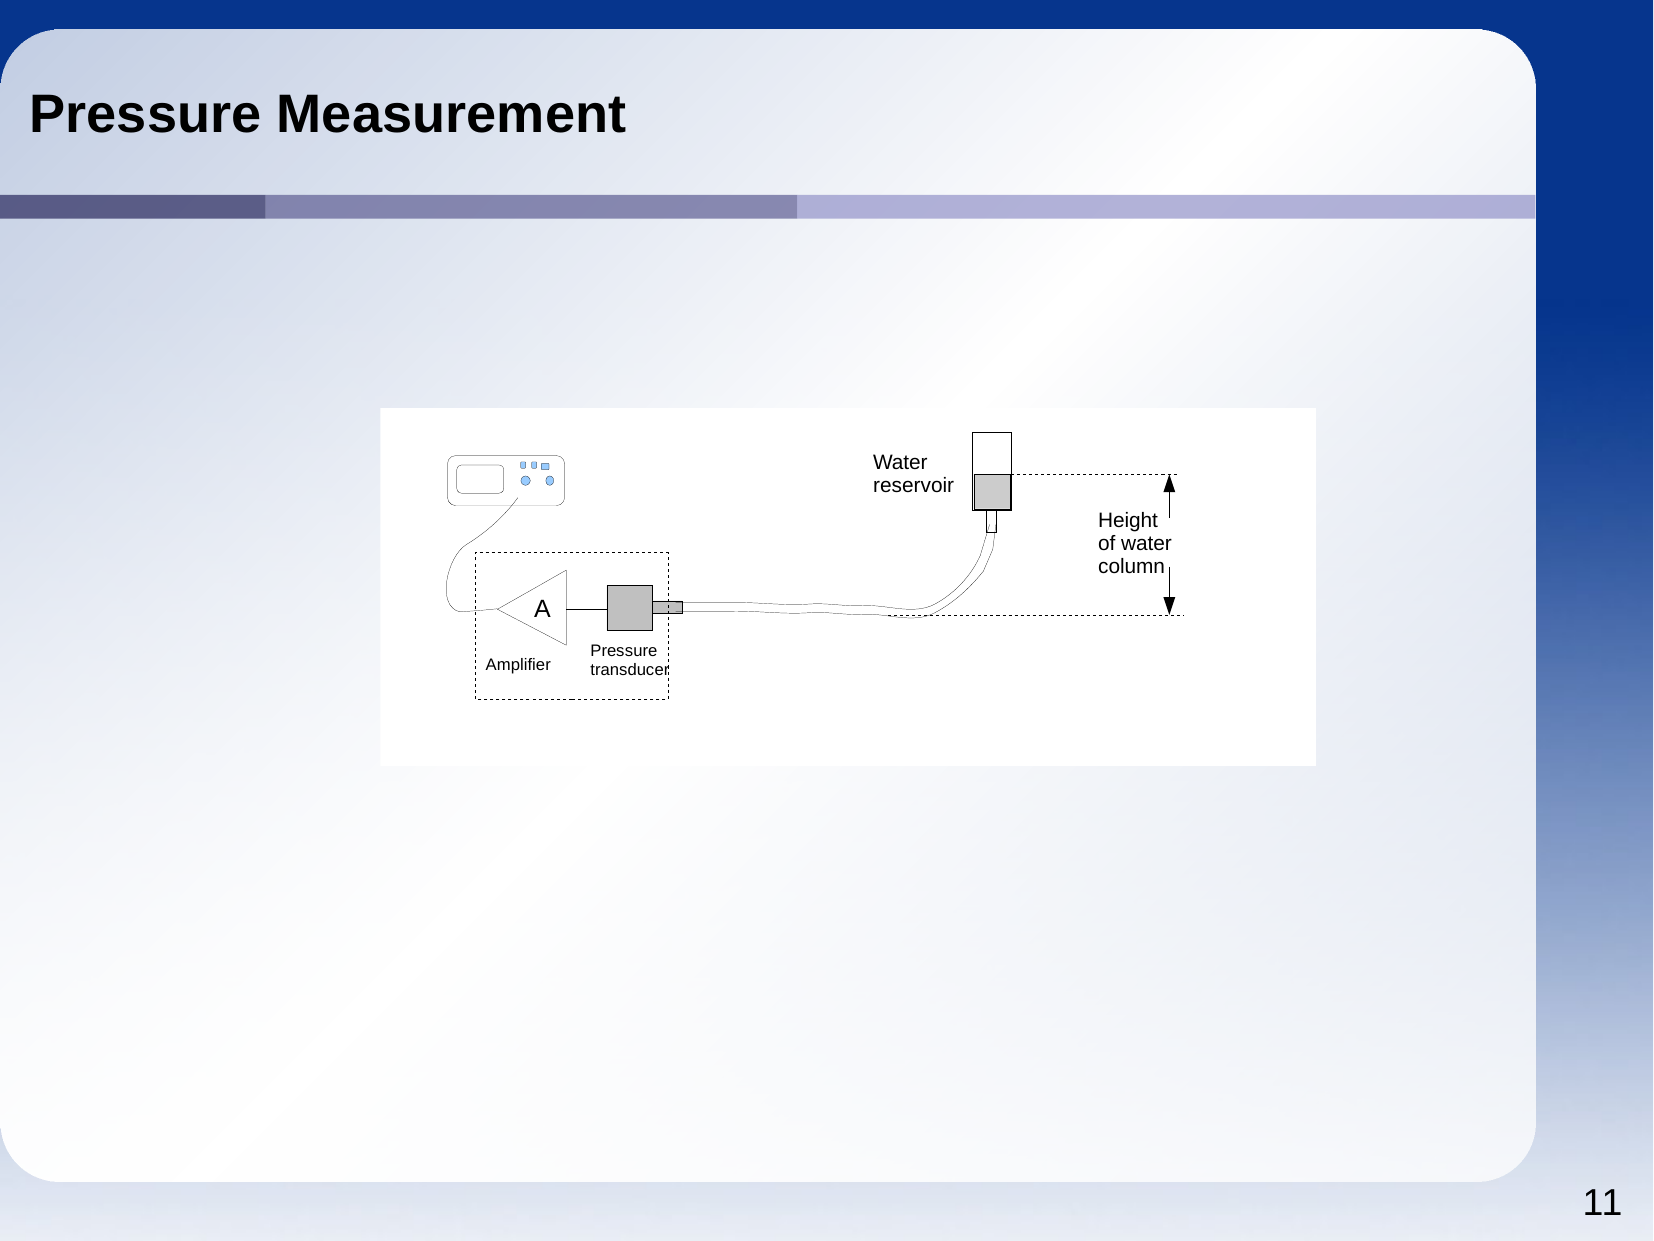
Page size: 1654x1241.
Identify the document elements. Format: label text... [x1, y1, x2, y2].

chart [380, 408, 1317, 767]
picture [0, 0, 1654, 1241]
title Pressure Measurement [29, 49, 1506, 178]
